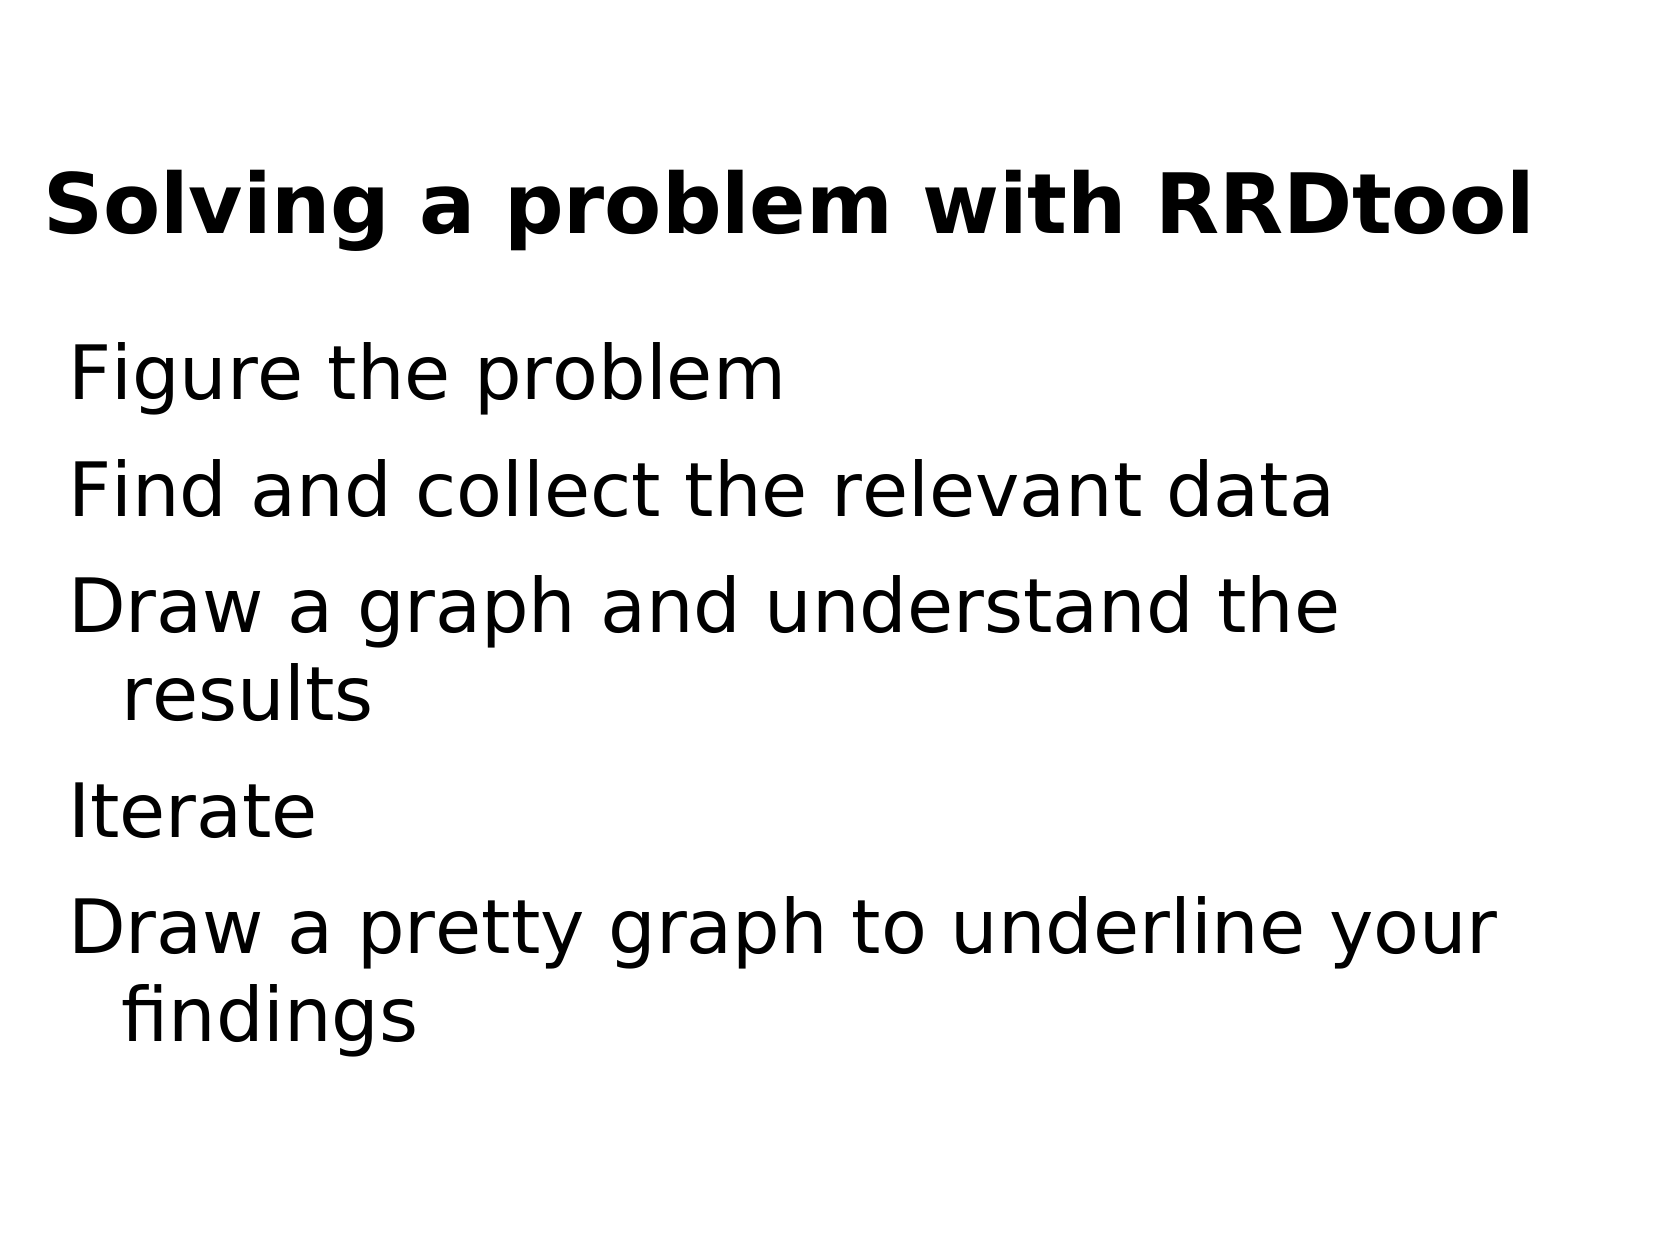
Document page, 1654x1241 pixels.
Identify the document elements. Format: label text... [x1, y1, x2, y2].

title Solving a problem with RRDtool [43, 132, 1581, 277]
list Figure the problem Find and collect the relevant data Draw a graph and understand the results Iterate Draw a pretty graph to underline your findings [50, 329, 1571, 1099]
